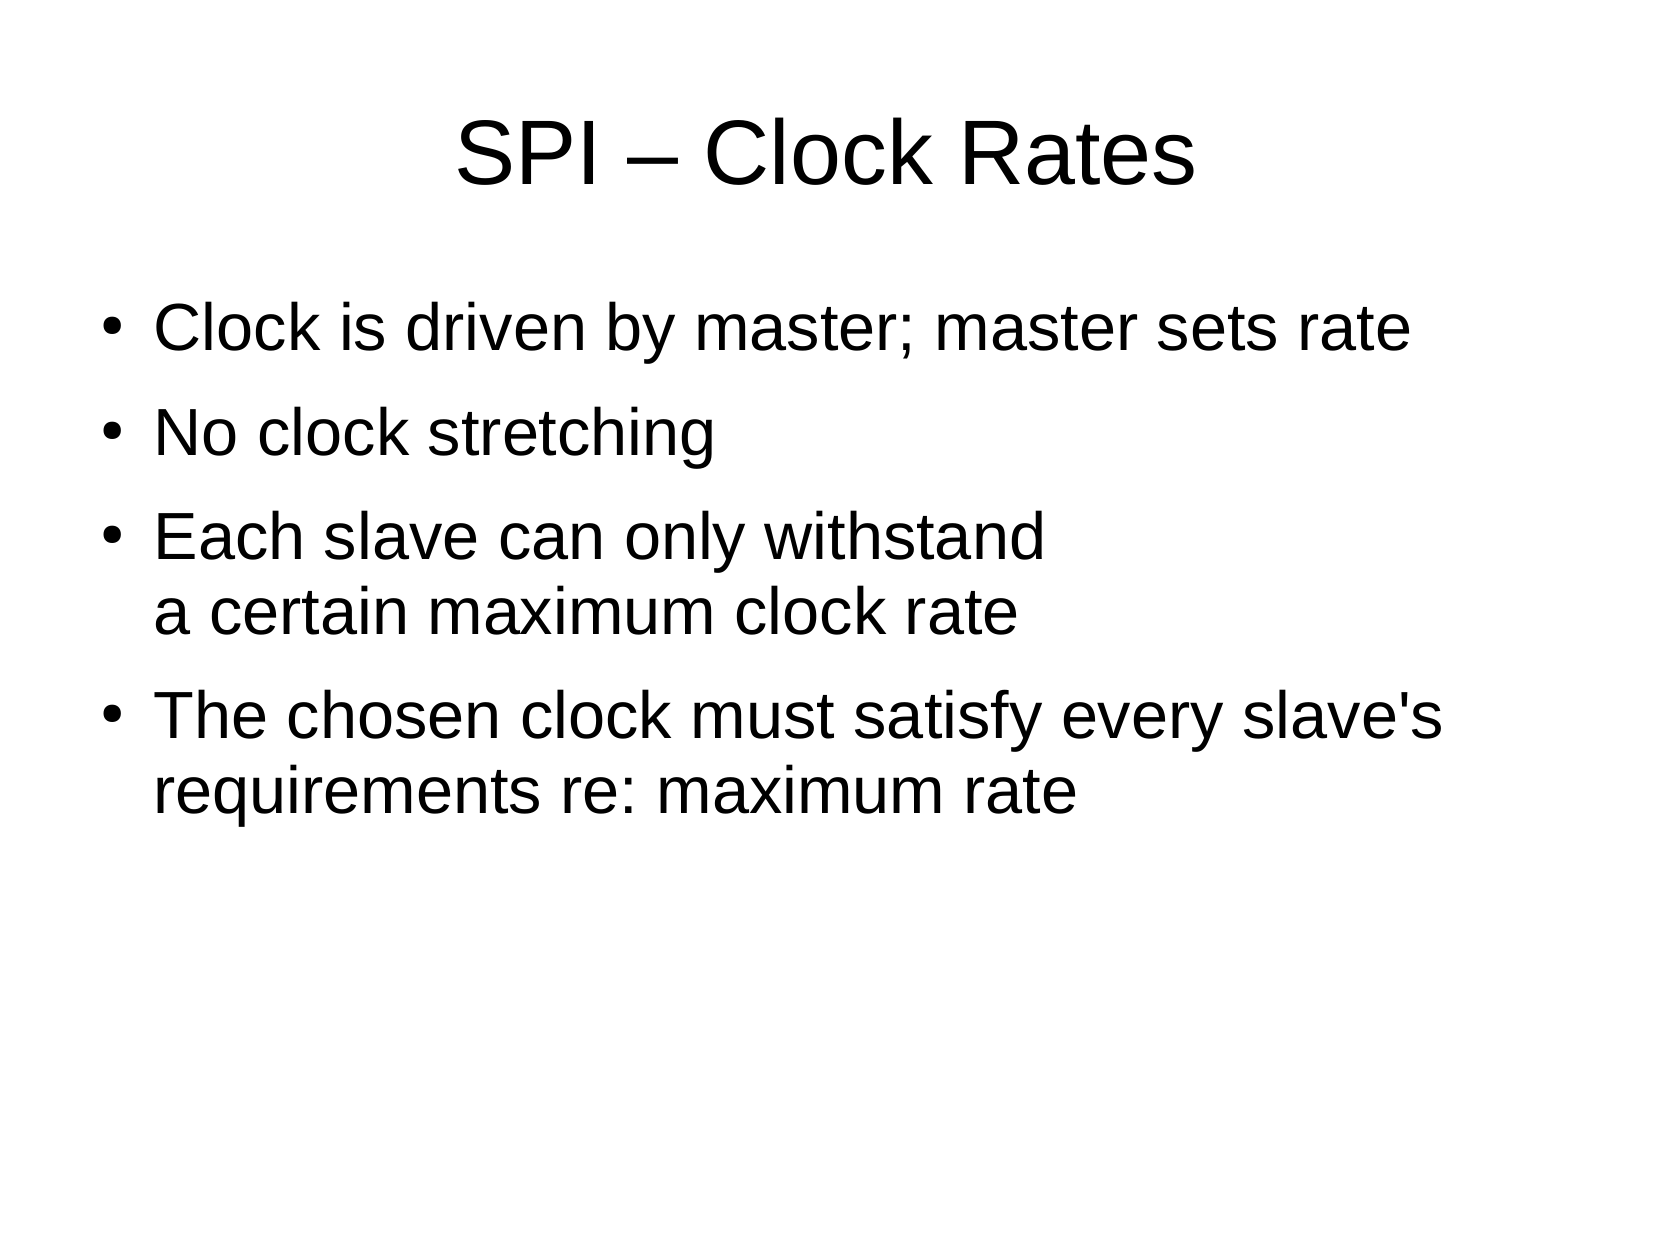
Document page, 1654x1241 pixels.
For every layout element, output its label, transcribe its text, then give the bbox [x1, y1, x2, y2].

list Clock is driven by master; master sets rate No clock stretching Each slave can only withstand a certain maximum clock rate The chosen clock must satisfy every slave's requirements re: maximum rate [82, 290, 1571, 1156]
title SPI – Clock Rates [82, 49, 1571, 257]
